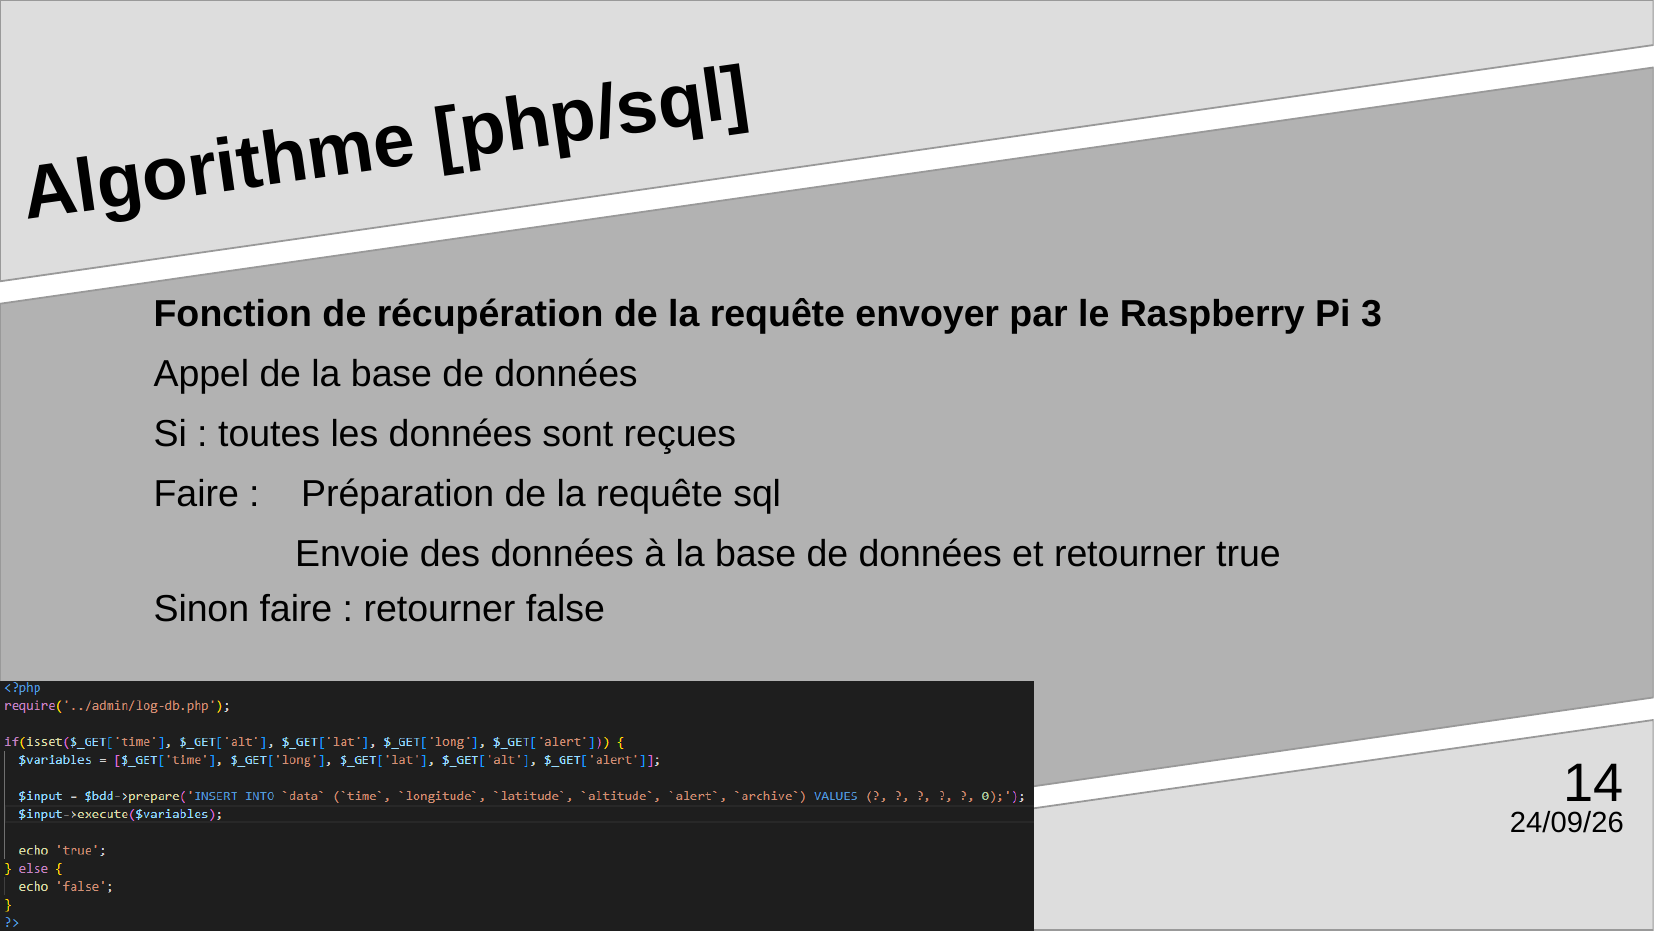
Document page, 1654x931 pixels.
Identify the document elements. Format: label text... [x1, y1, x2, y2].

picture [0, 681, 1034, 931]
title Algorithme [php/sql] [11, 0, 1496, 272]
list Fonction de récupération de la requête envoyer par le Raspberry Pi 3 Appel de la base de données Si : toutes les données sont reçues Faire : Préparation de la requête sql Envoie des données à la base de données et retourner true Sinon faire : retourner false [82, 292, 1538, 833]
